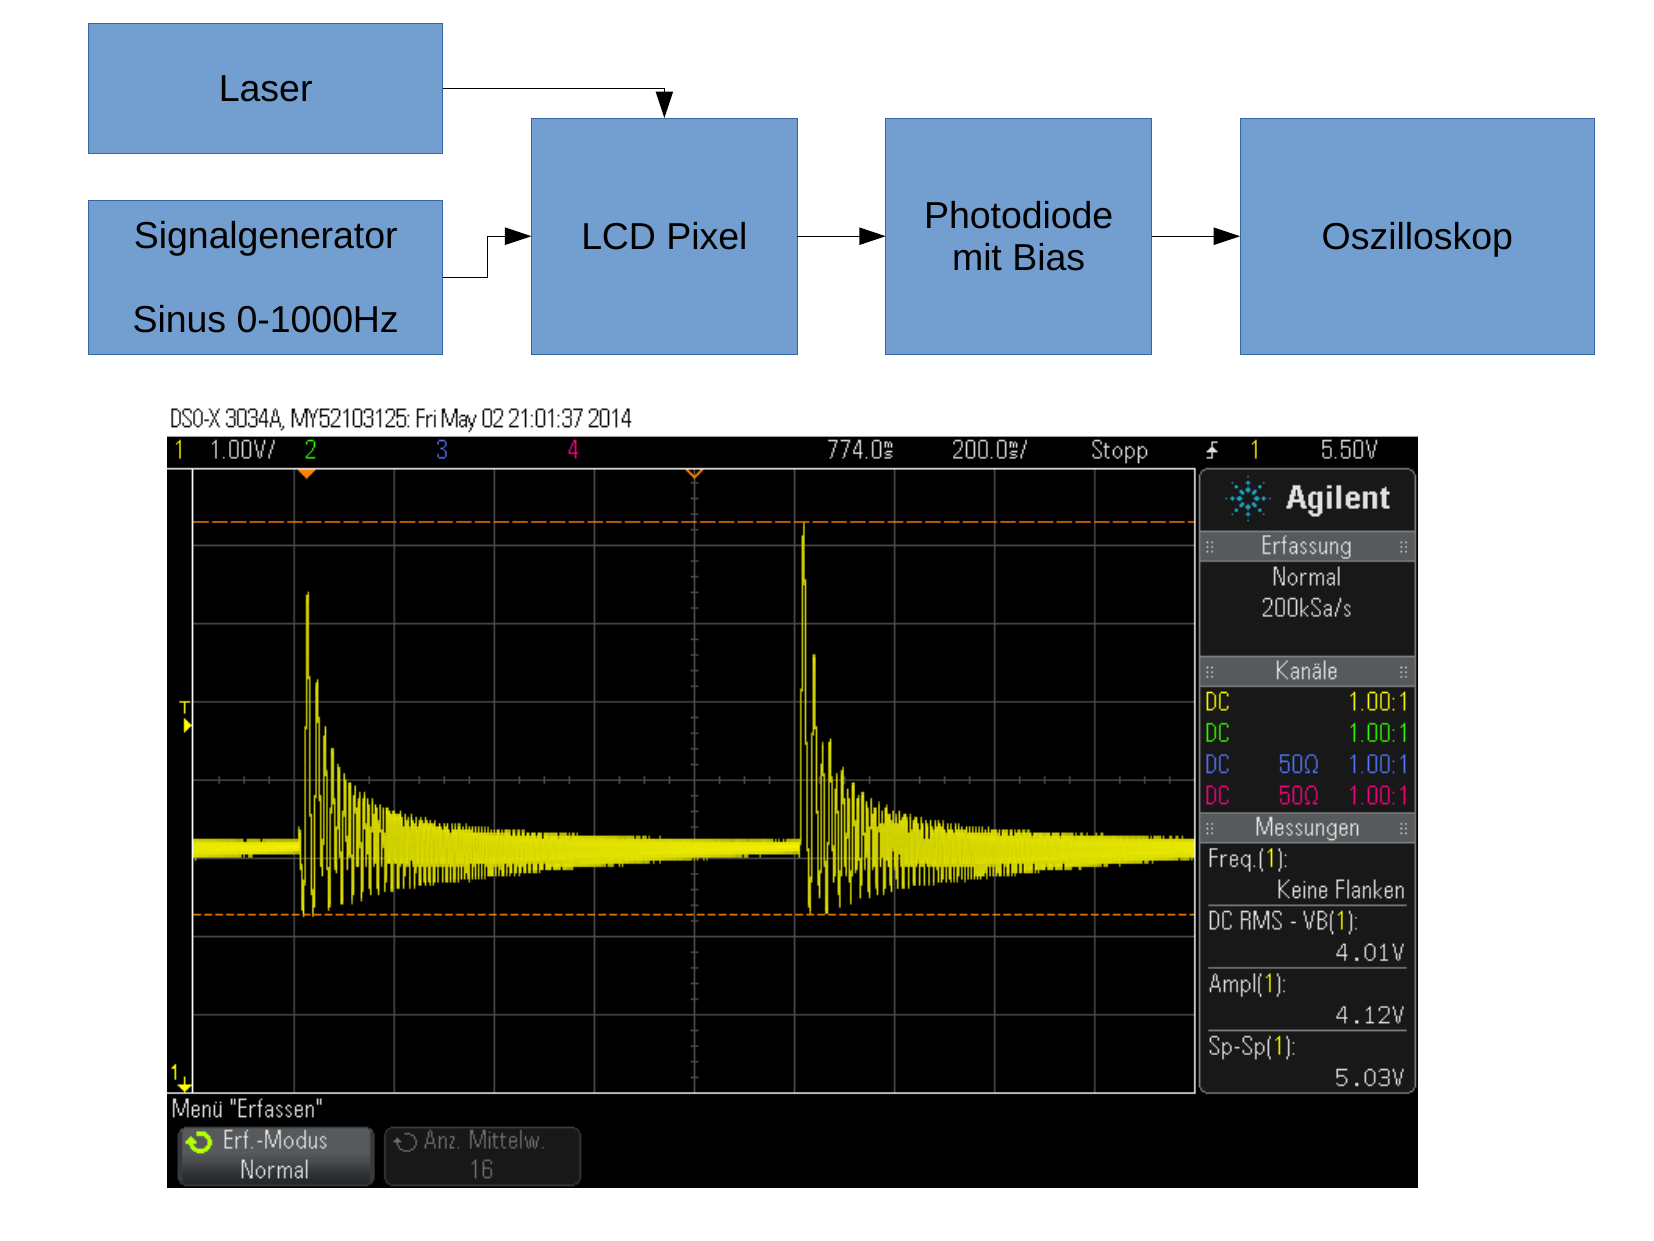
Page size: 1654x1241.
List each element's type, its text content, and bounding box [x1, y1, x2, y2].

text_box Laser [88, 23, 443, 154]
text_box LCD Pixel [531, 118, 798, 355]
text_box Oszilloskop [1240, 118, 1595, 355]
picture [167, 401, 1418, 1188]
text_box Photodiode mit Bias [885, 118, 1152, 355]
text_box Signalgenerator Sinus 0-1000Hz [88, 200, 443, 355]
